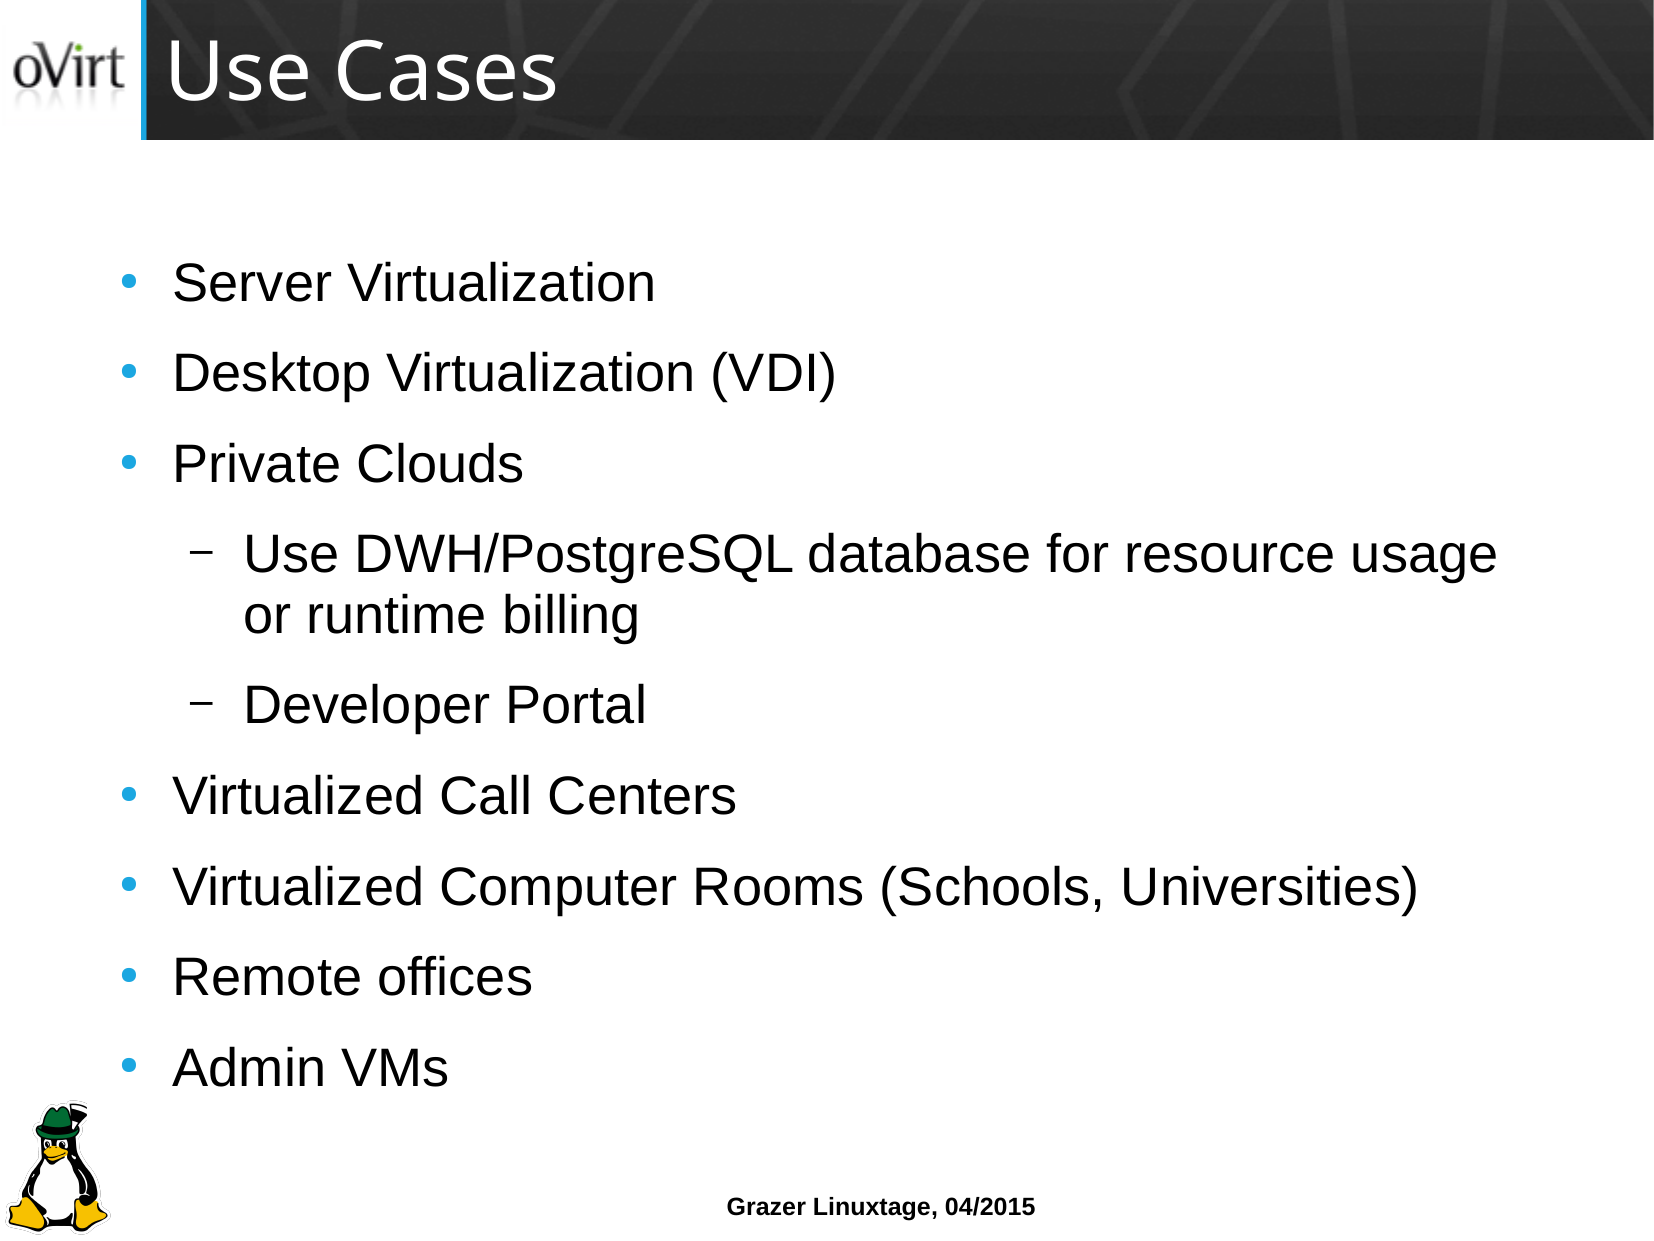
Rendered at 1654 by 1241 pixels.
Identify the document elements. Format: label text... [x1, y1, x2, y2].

picture [0, 0, 1654, 140]
title Use Cases [164, 18, 1653, 119]
picture [5, 1100, 111, 1235]
text_box Server Virtualization Desktop Virtualization (VDI) Private Clouds Use DWH/PostgreSQL database for resource usage or runtime billing Developer Portal Virtualized Call Centers Virtualized Computer Rooms (Schools, Universities) Remote offices Admin VMs [86, 244, 1576, 1126]
